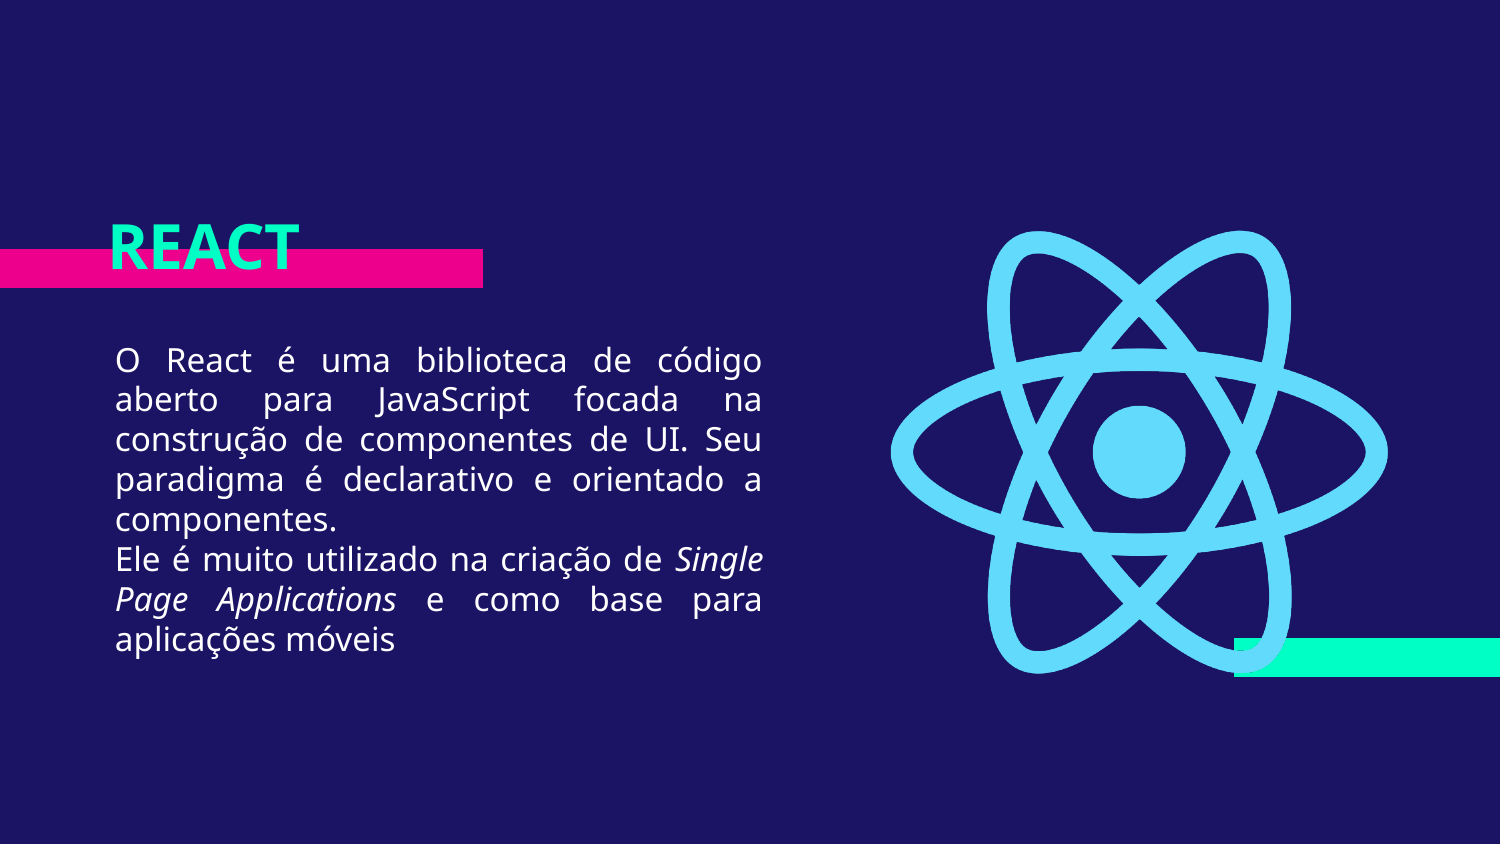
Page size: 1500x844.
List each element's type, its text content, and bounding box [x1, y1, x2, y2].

picture [837, 151, 1441, 755]
title REACT [92, 191, 677, 302]
list O React é uma biblioteca de código aberto para JavaScript focada na construção de componentes de UI. Seu paradigma é declarativo e orientado a componentes. Ele é muito utilizado na criação de Single Page Applications e como base para aplicações móveis [99, 323, 779, 674]
